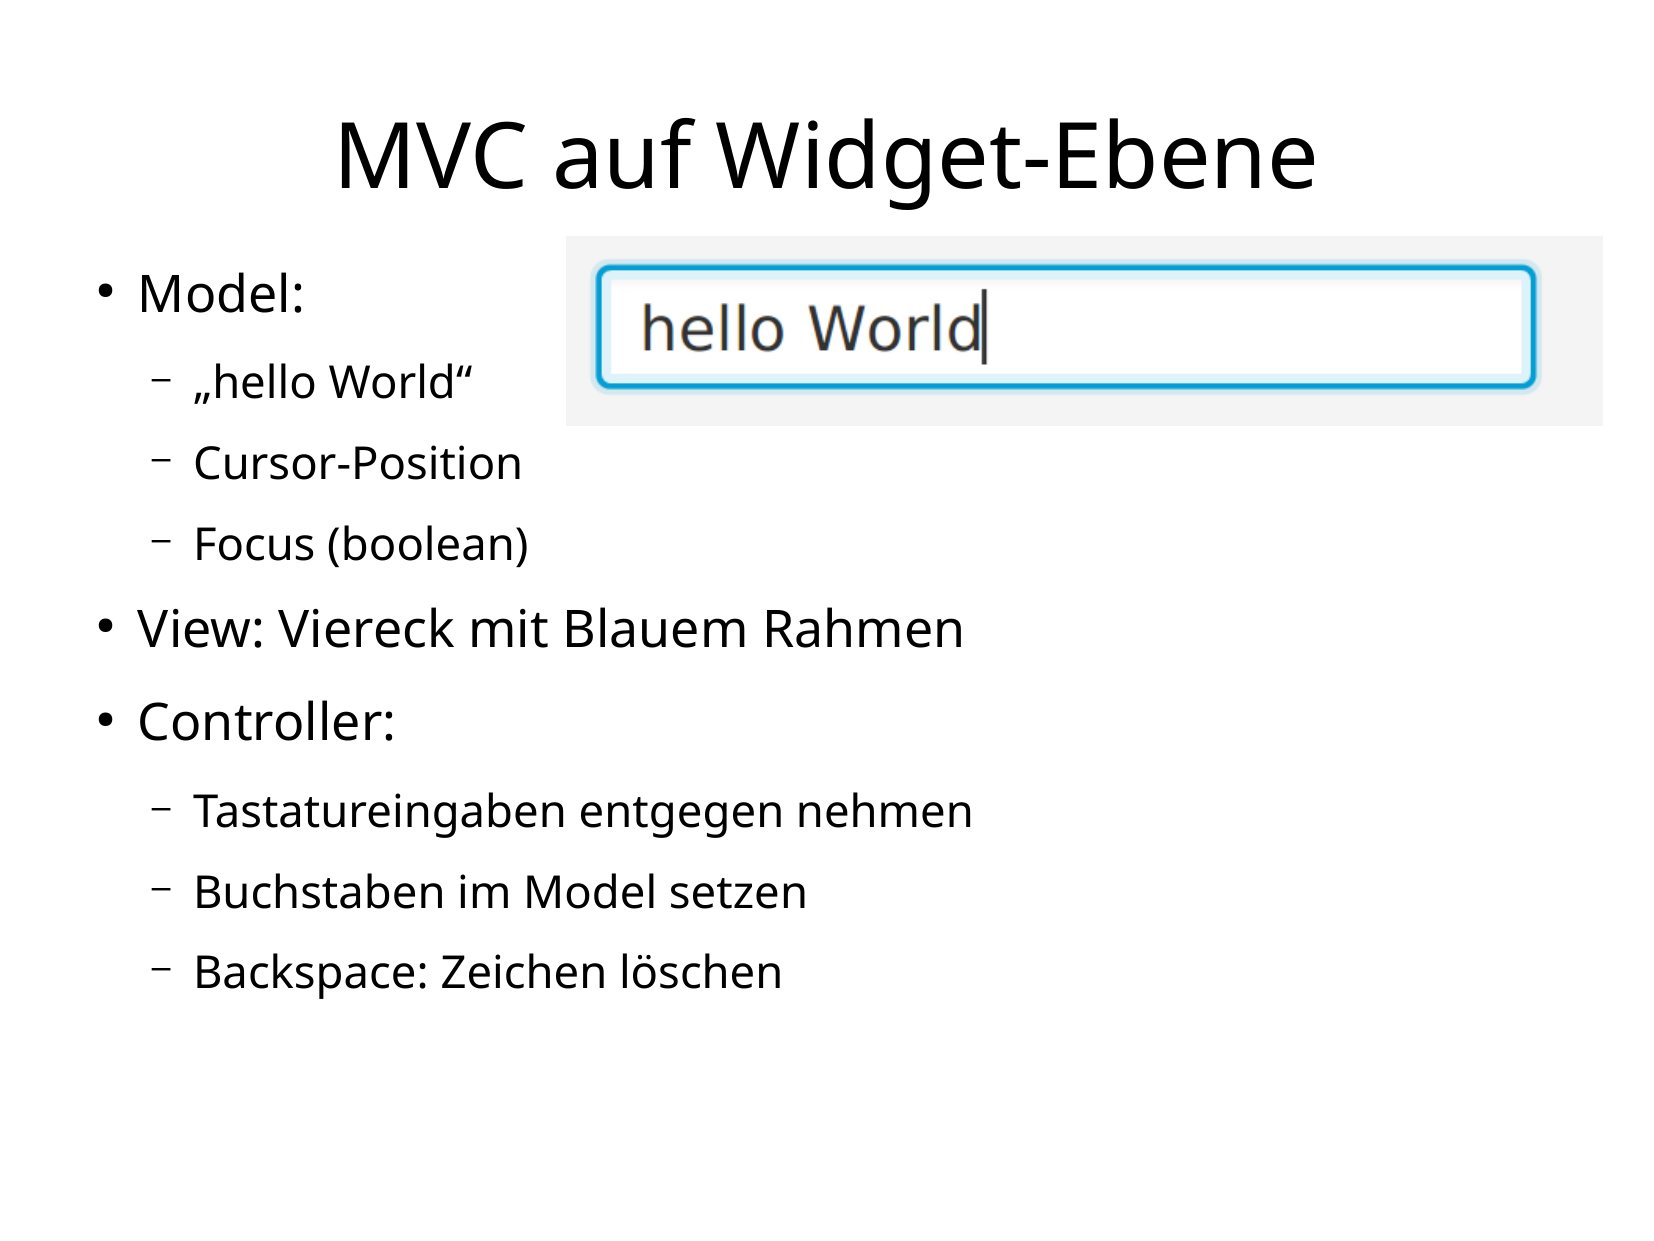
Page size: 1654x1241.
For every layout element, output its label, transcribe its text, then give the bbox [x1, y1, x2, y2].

list Model: „hello World“ Cursor-Position Focus (boolean) View: Viereck mit Blauem Rahmen Controller: Tastatureingaben entgegen nehmen Buchstaben im Model setzen Backspace: Zeichen löschen [82, 256, 1571, 1010]
picture [566, 236, 1603, 426]
title MVC auf Widget-Ebene [82, 49, 1571, 256]
